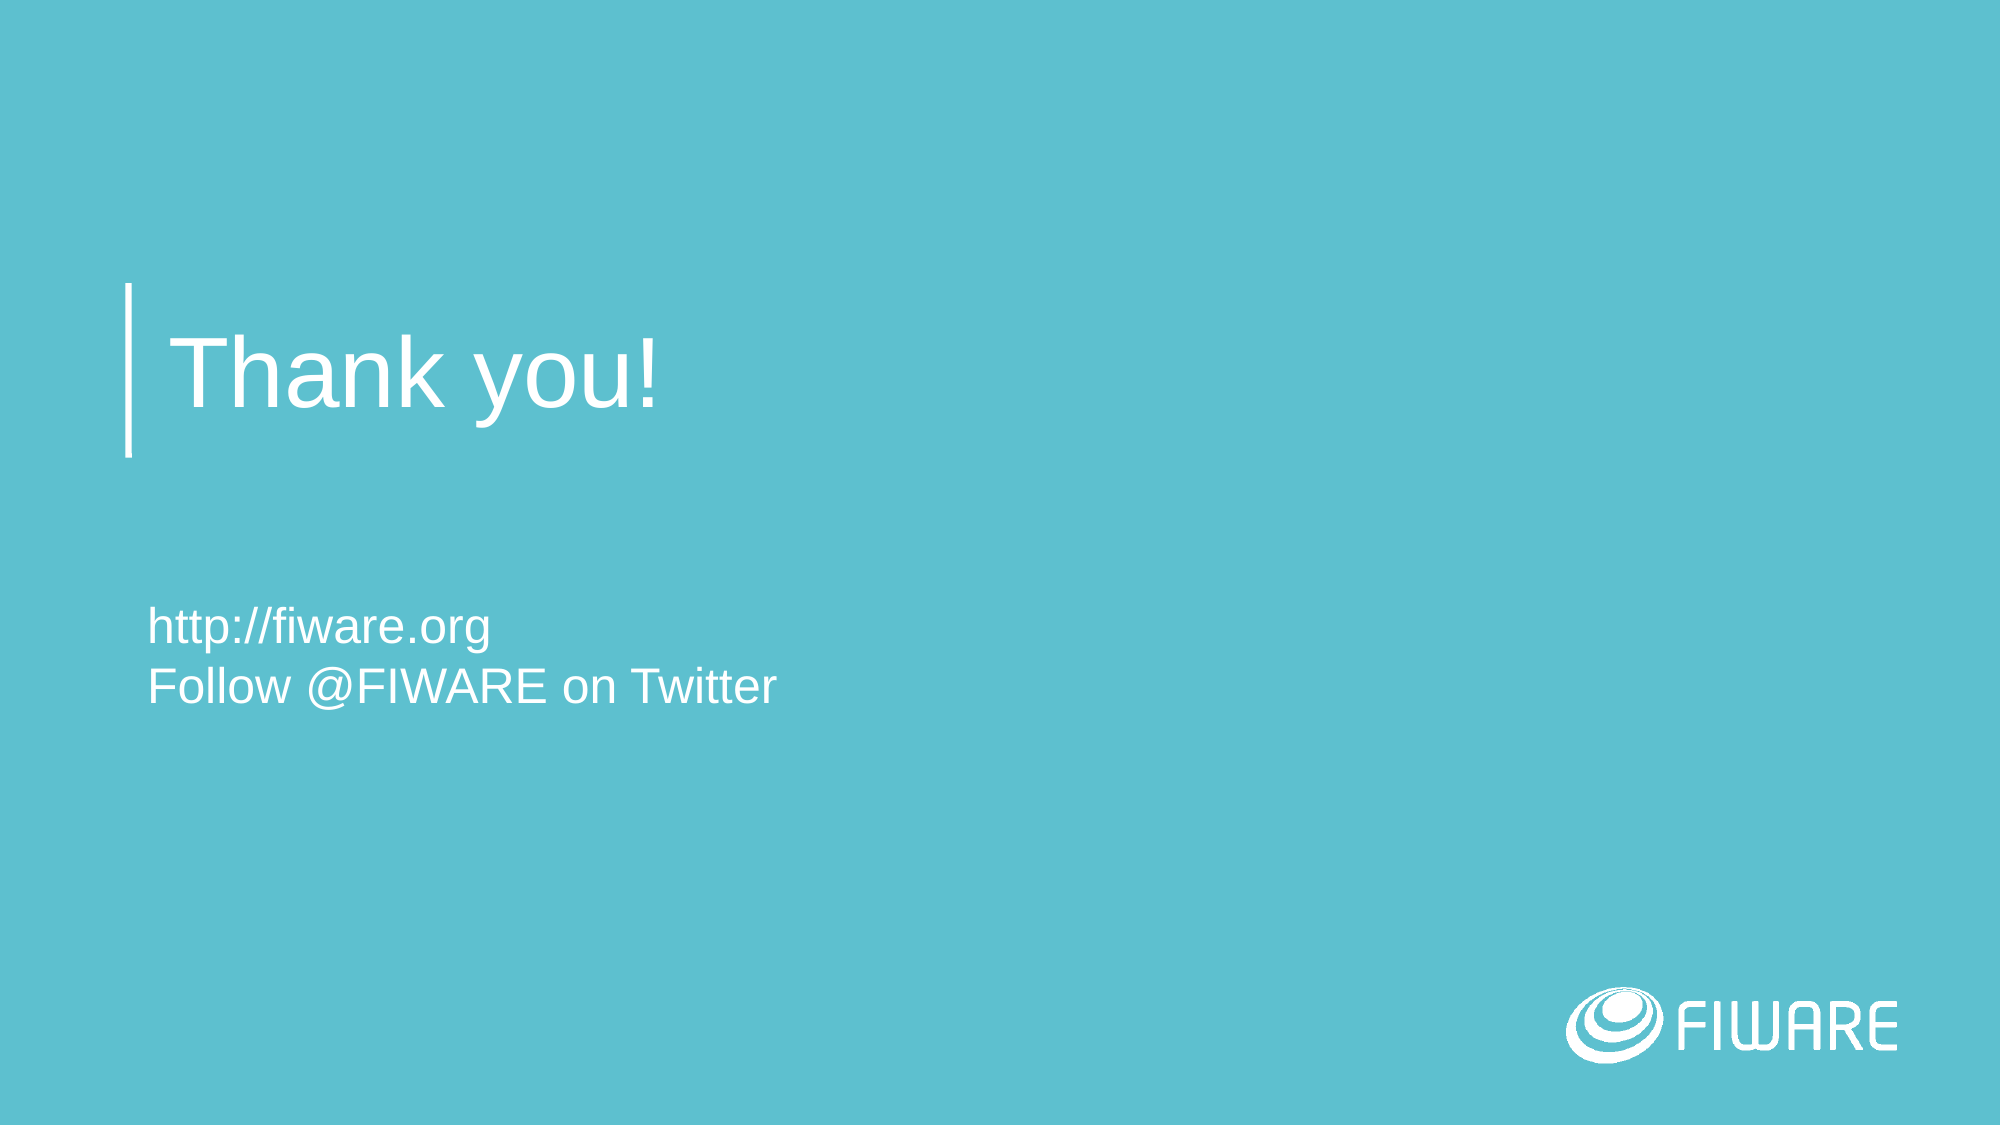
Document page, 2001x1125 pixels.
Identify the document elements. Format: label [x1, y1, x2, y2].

picture [1548, 963, 1919, 1080]
